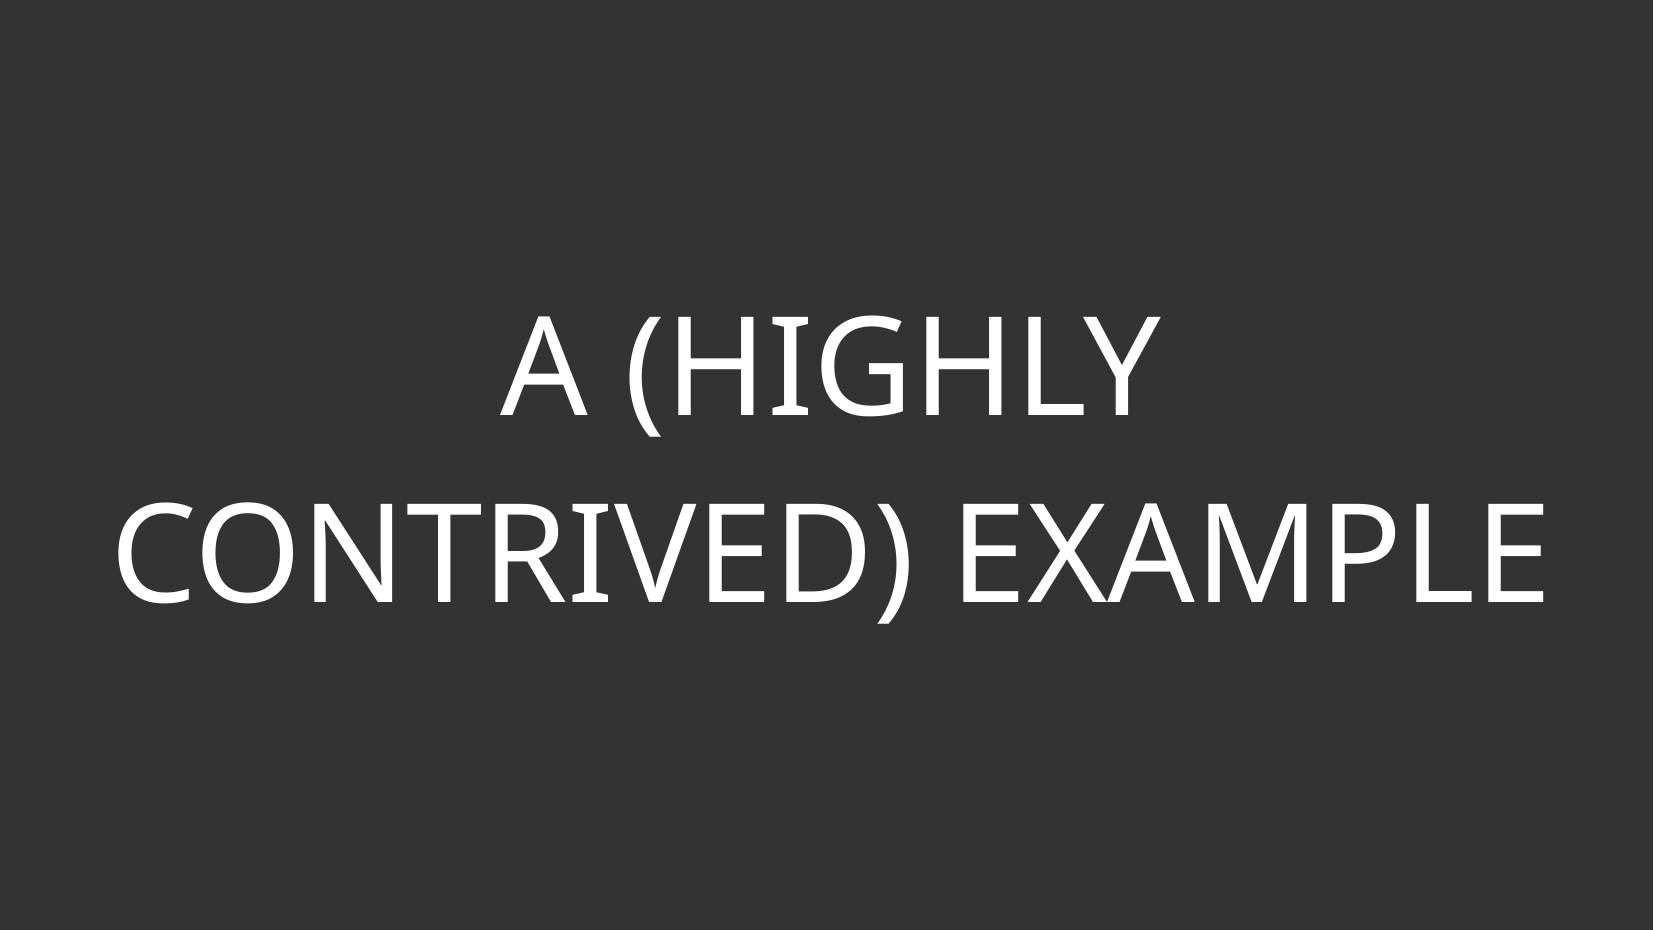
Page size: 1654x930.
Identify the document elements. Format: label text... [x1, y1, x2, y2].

subtitle A (HIGHLY CONTRIVED) EXAMPLE [87, 96, 1576, 816]
